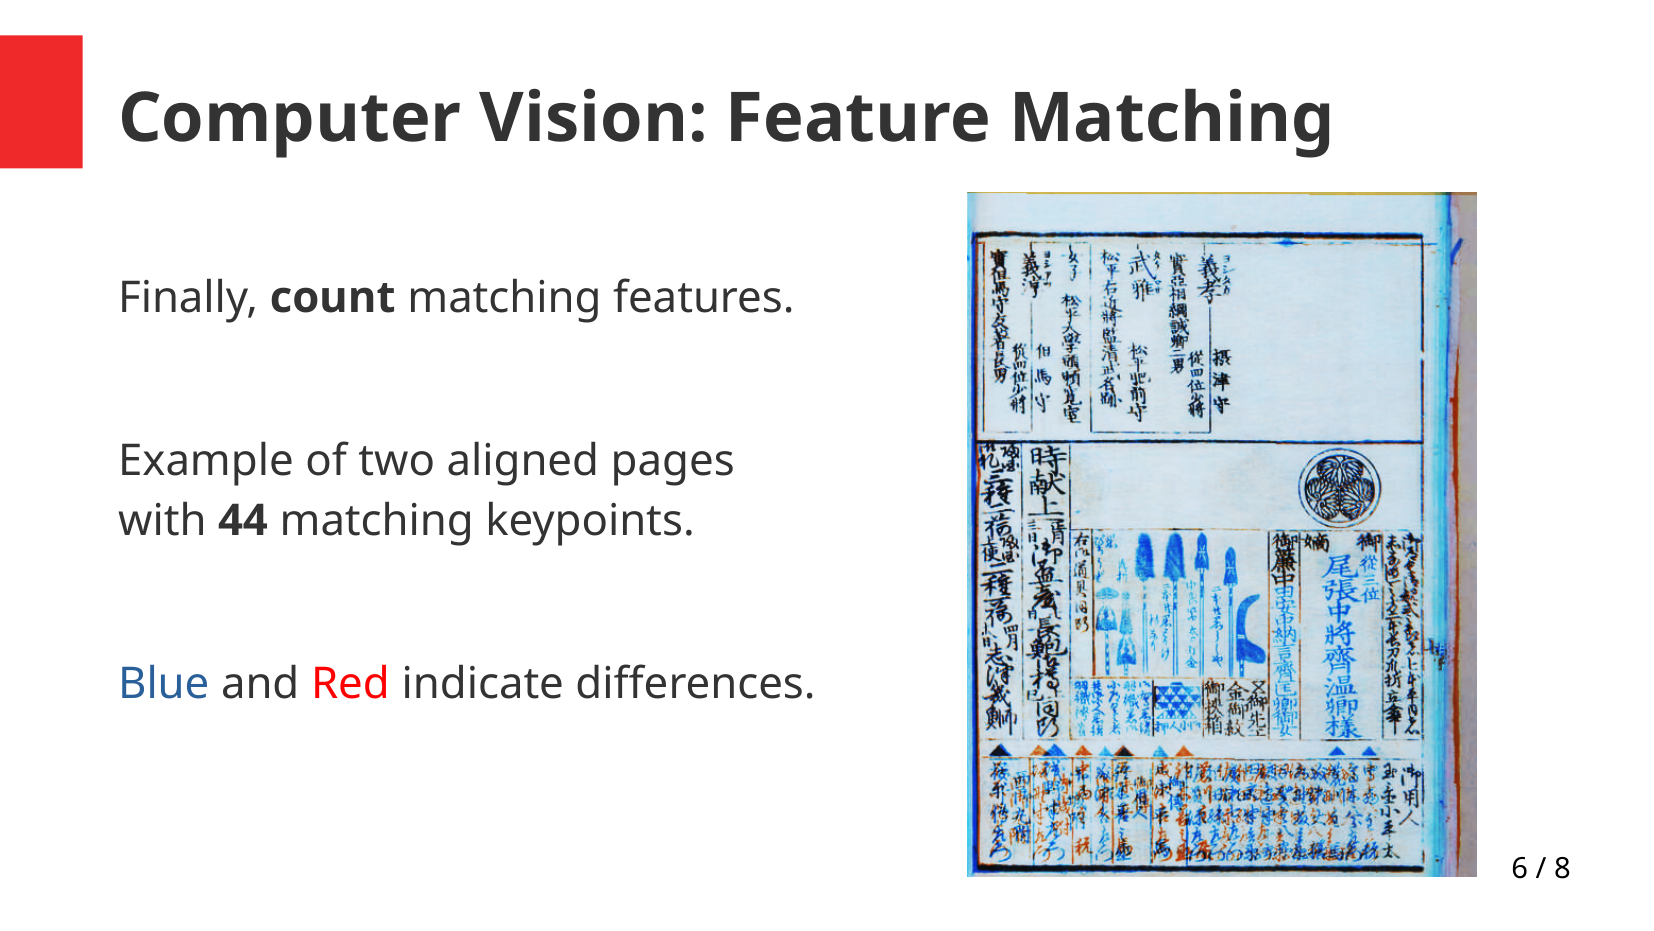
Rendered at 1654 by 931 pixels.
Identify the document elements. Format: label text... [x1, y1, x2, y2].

picture [967, 192, 1477, 877]
title Computer Vision: Feature Matching [118, 37, 1571, 193]
list Finally, count matching features. Example of two aligned pages with 44 matching keypoints. Blue and Red indicate differences. [118, 265, 839, 806]
